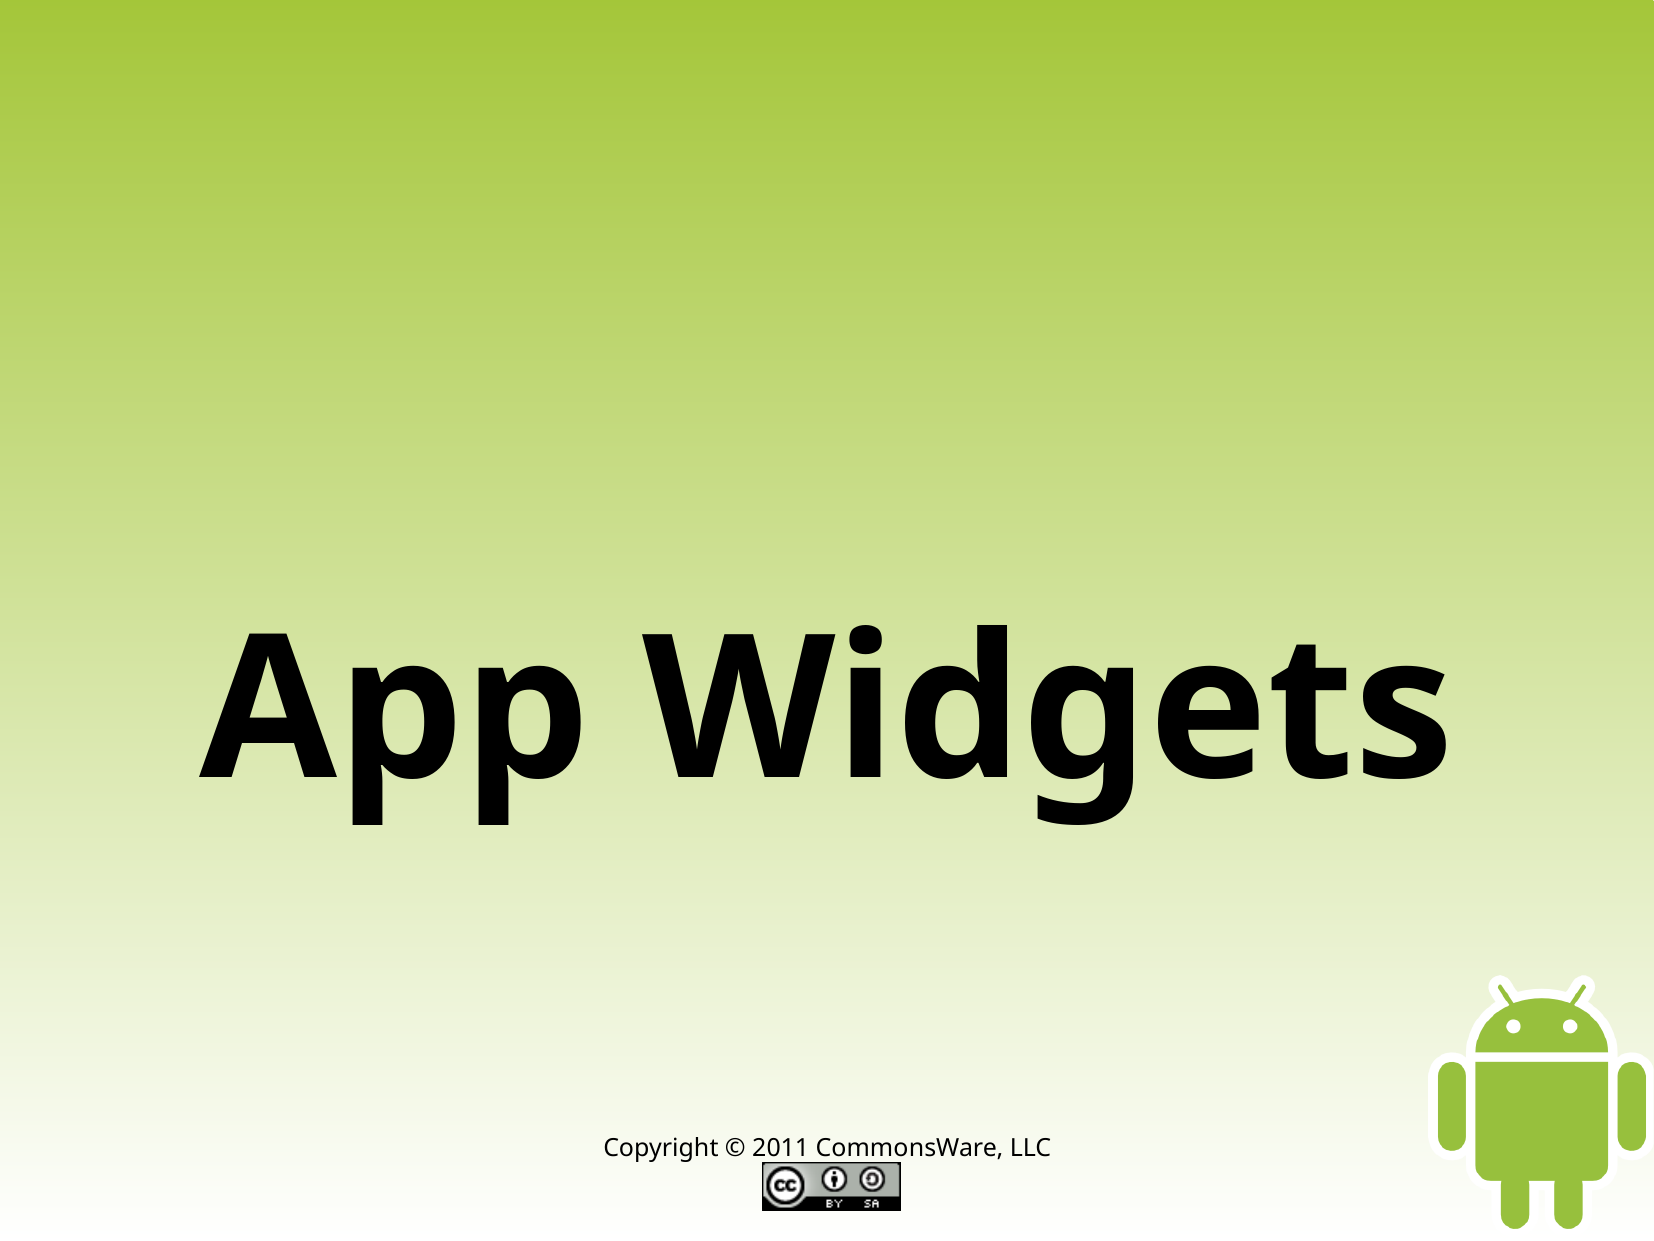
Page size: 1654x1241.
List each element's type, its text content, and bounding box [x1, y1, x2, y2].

picture [762, 1162, 901, 1211]
picture [1428, 975, 1654, 1238]
subtitle App Widgets [82, 290, 1571, 1109]
